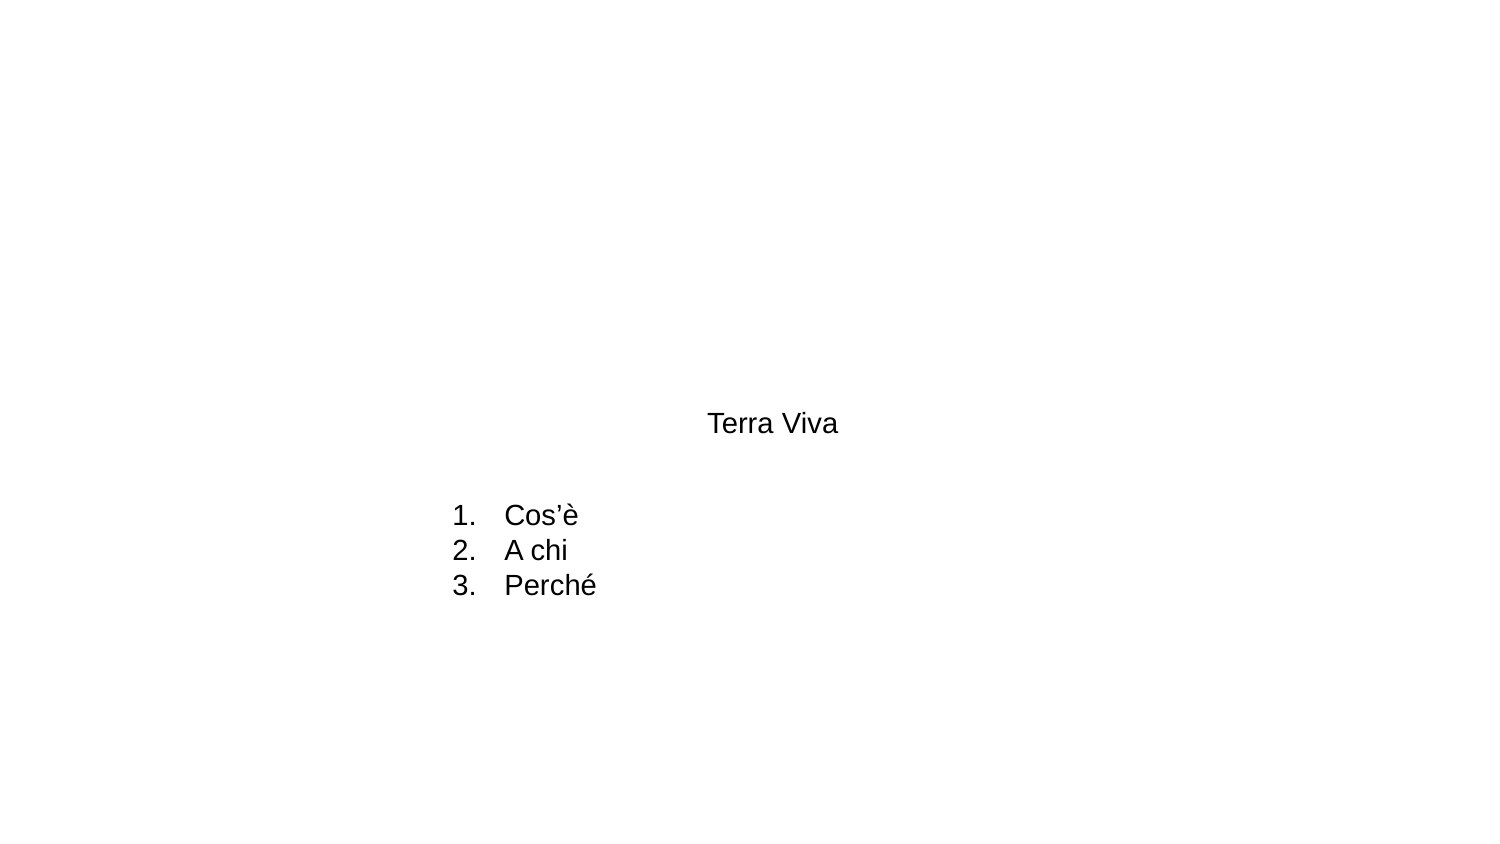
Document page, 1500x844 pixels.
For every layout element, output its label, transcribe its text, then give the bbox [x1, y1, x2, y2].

text_box Terra Viva [414, 388, 1132, 455]
text_box Cos’è A chi Perché [414, 481, 1132, 617]
